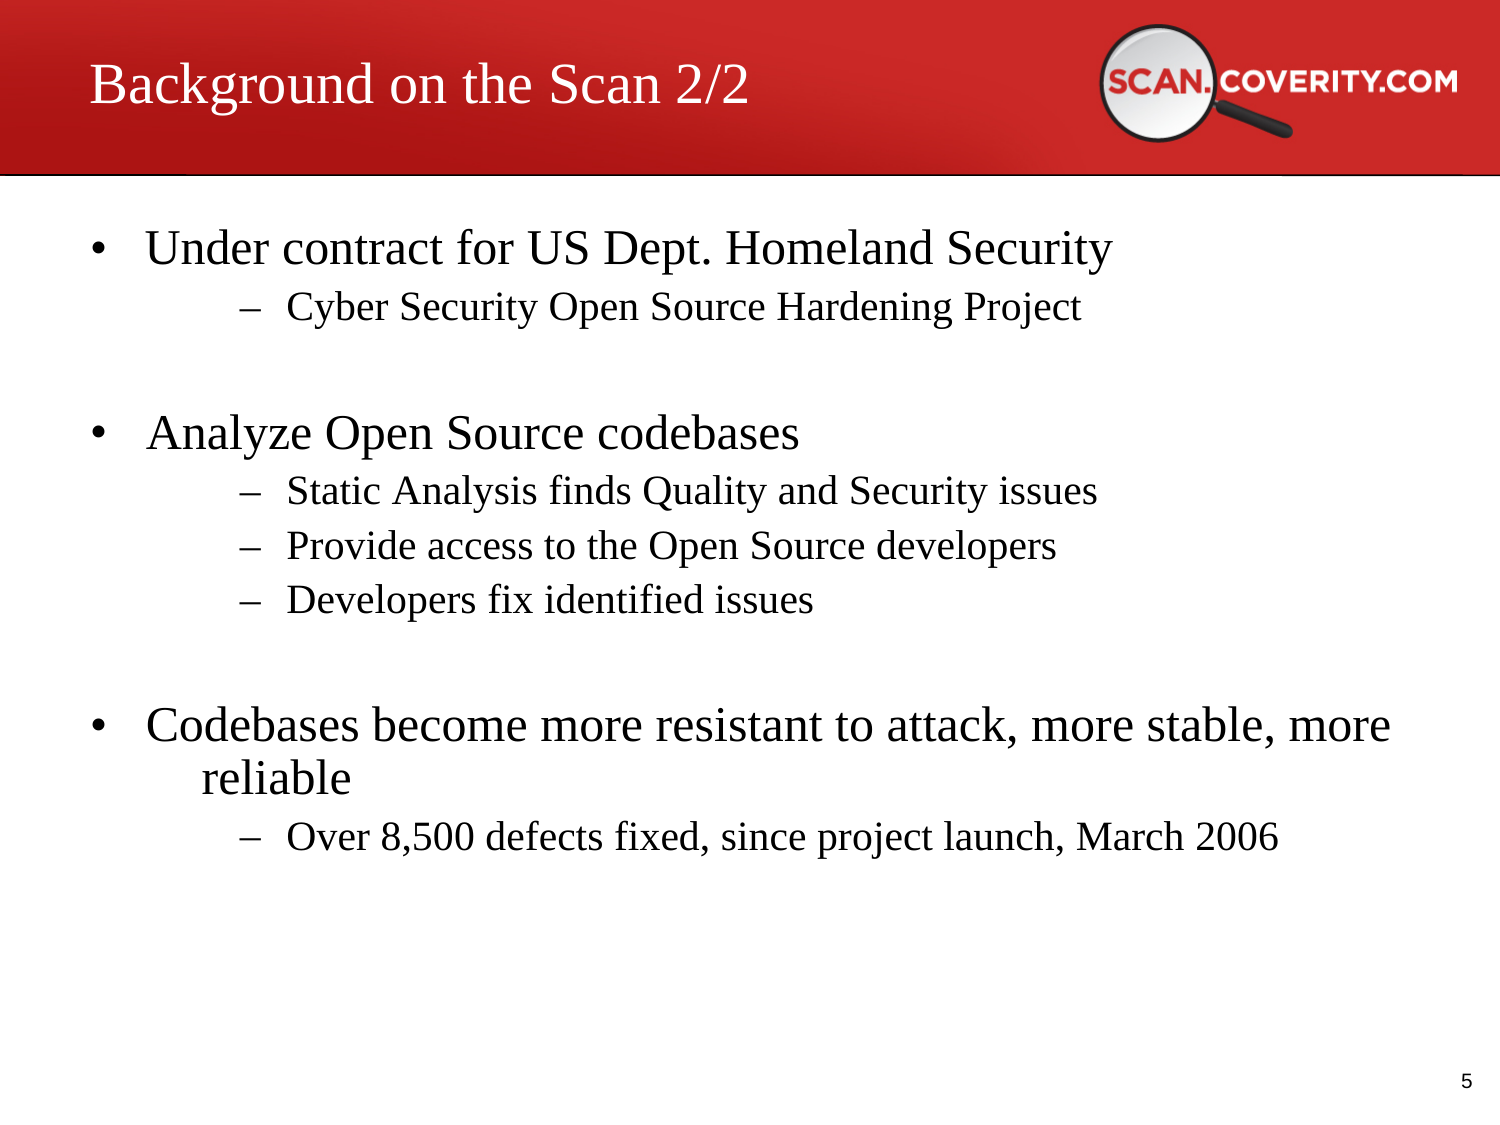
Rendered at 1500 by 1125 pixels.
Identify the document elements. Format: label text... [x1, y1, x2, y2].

list Under contract for US Dept. Homeland Security Cyber Security Open Source Hardening Project Analyze Open Source codebases Static Analysis finds Quality and Security issues Provide access to the Open Source developers Developers fix identified issues Codebases become more resistant to attack, more stable, more reliable Over 8,500 defects fixed, since project launch, March 2006 [75, 212, 1426, 981]
picture [0, 0, 1500, 174]
title Background on the Scan 2/2 [74, 24, 1100, 143]
